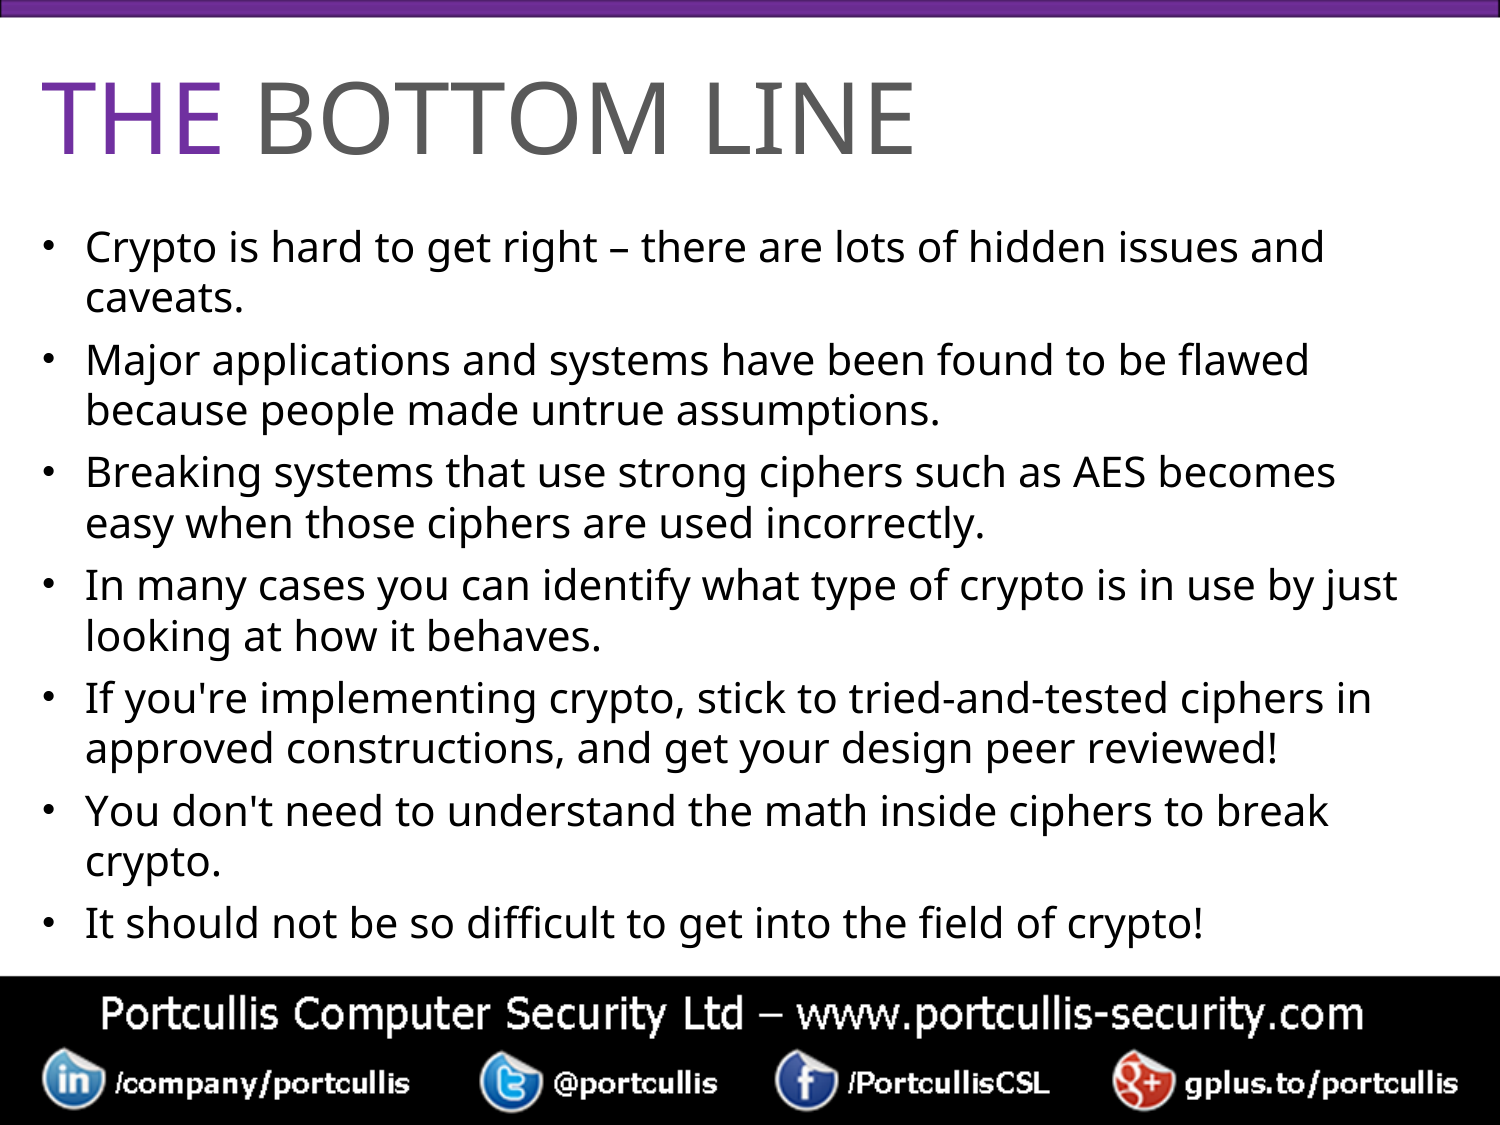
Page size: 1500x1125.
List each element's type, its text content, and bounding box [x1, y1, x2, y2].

list Crypto is hard to get right – there are lots of hidden issues and caveats. Major applications and systems have been found to be flawed because people made untrue assumptions. Breaking systems that use strong ciphers such as AES becomes easy when those ciphers are used incorrectly. In many cases you can identify what type of crypto is in use by just looking at how it behaves. If you're implementing crypto, stick to tried-and-tested ciphers in approved constructions, and get your design peer reviewed! You don't need to understand the math inside ciphers to break crypto. It should not be so difficult to get into the field of crypto! [41, 219, 1428, 965]
picture [0, 0, 1500, 1125]
title THE BOTTOM LINE [41, 42, 1434, 202]
